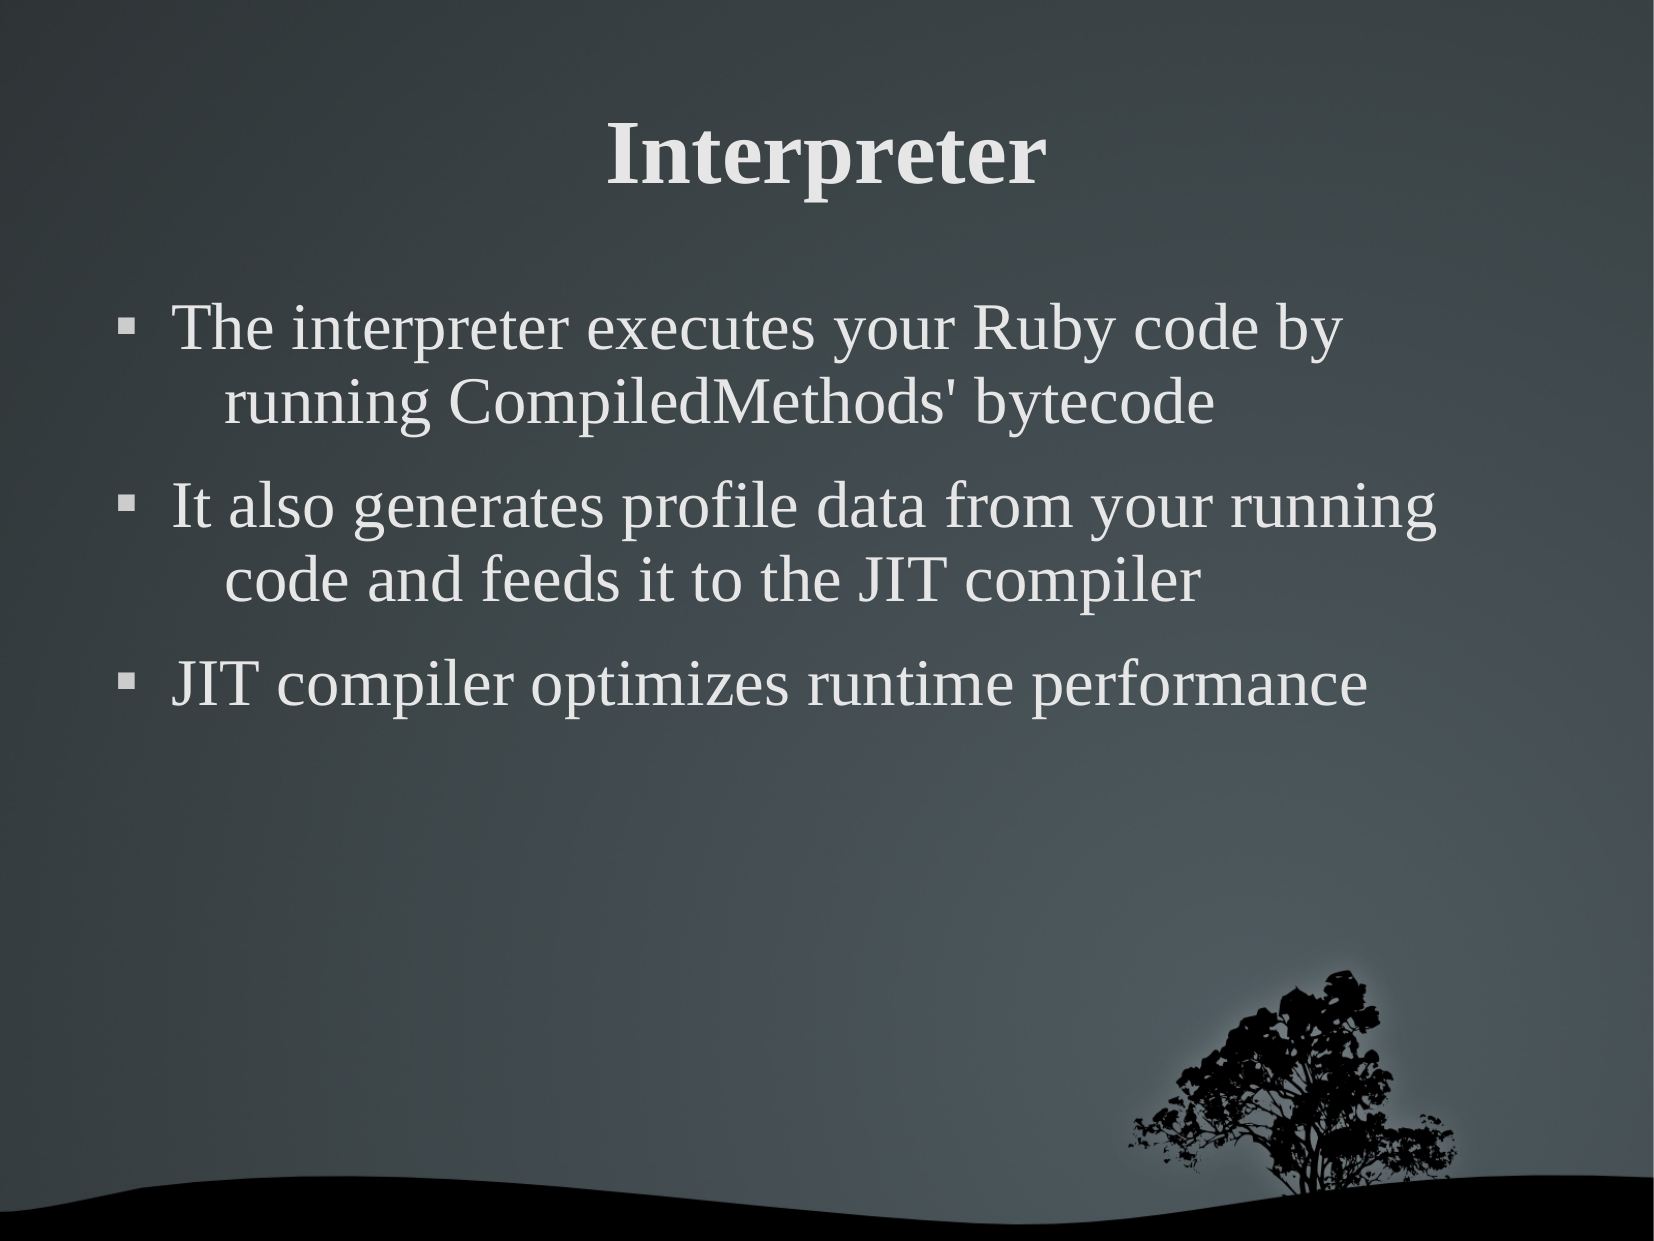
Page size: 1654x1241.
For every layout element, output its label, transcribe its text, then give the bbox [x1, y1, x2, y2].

title Interpreter [82, 56, 1571, 250]
list The interpreter executes your Ruby code by running CompiledMethods' bytecode It also generates profile data from your running code and feeds it to the JIT compiler JIT compiler optimizes runtime performance [82, 290, 1571, 1094]
picture [0, 0, 1654, 1241]
